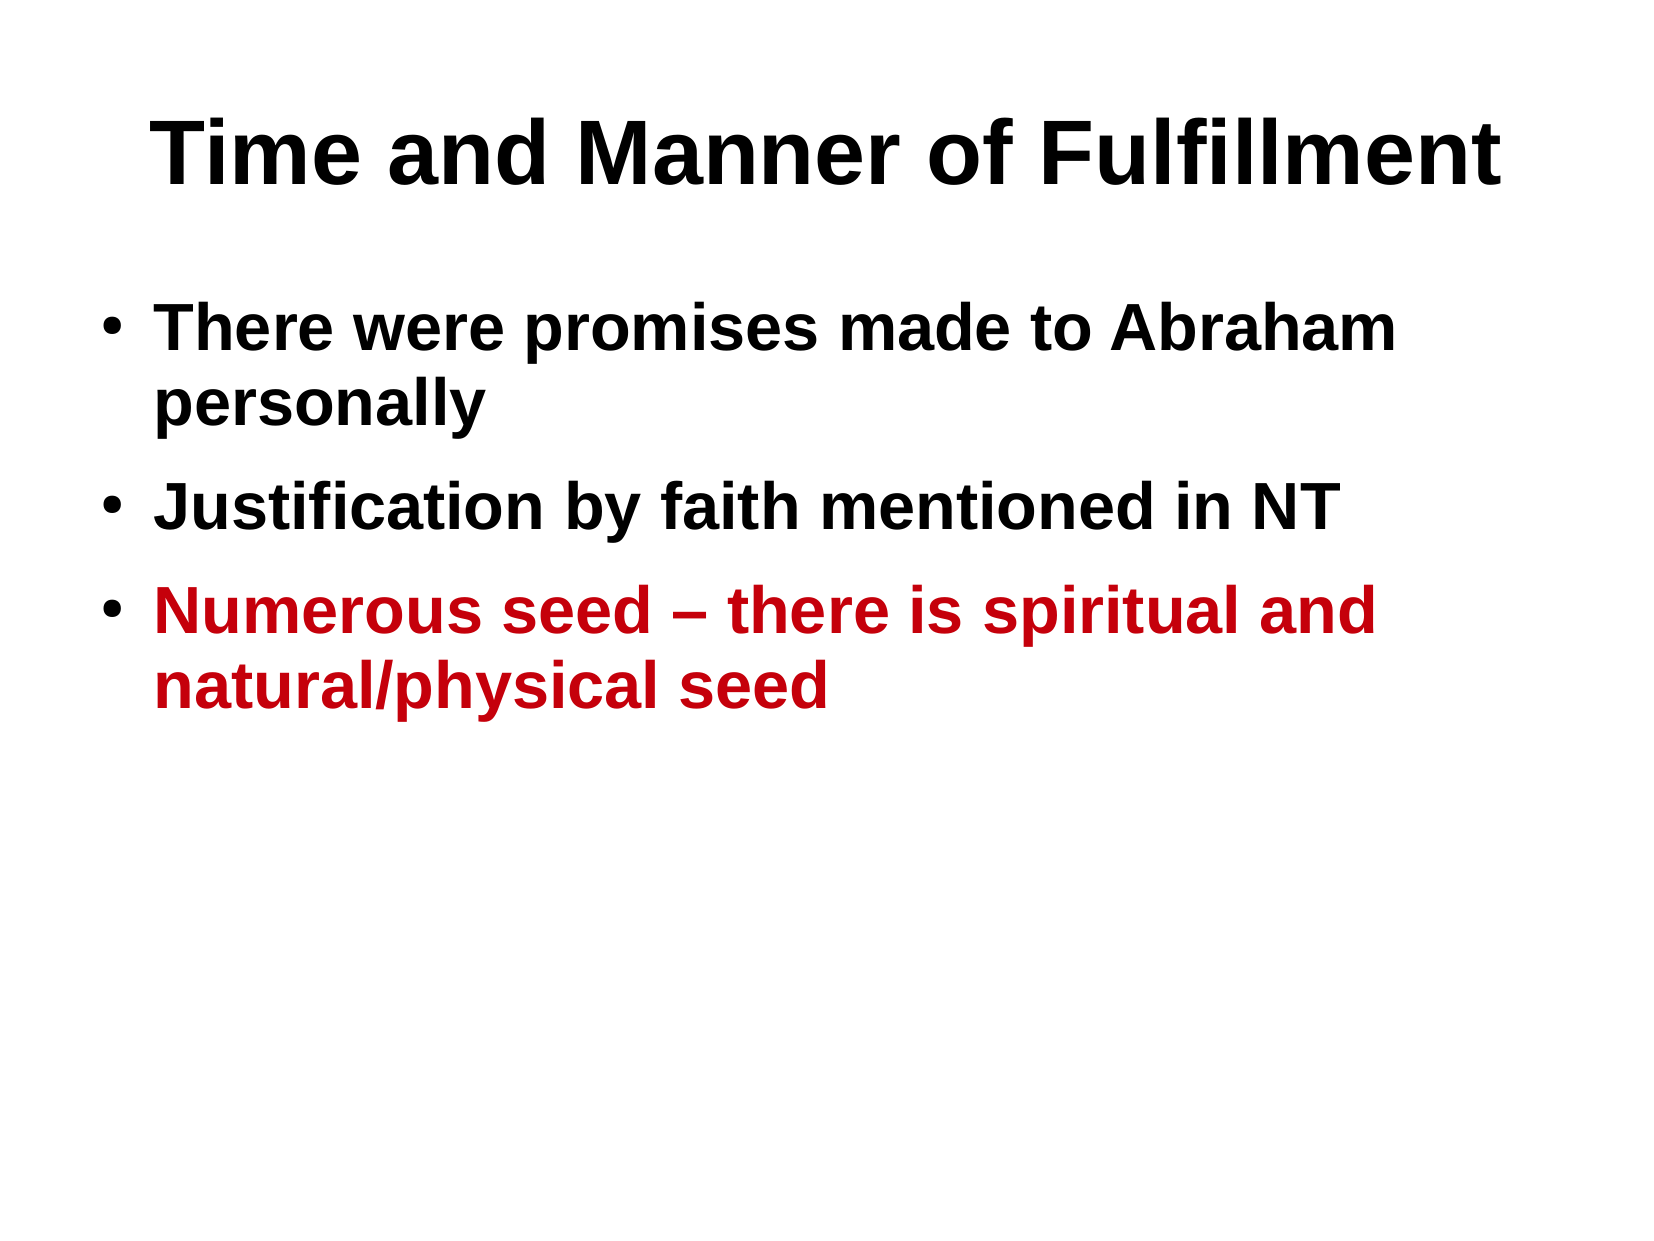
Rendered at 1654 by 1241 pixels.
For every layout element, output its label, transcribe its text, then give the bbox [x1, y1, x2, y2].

list There were promises made to Abraham personally Justification by faith mentioned in NT Numerous seed – there is spiritual and natural/physical seed [82, 290, 1571, 1109]
title Time and Manner of Fulfillment [82, 49, 1571, 257]
